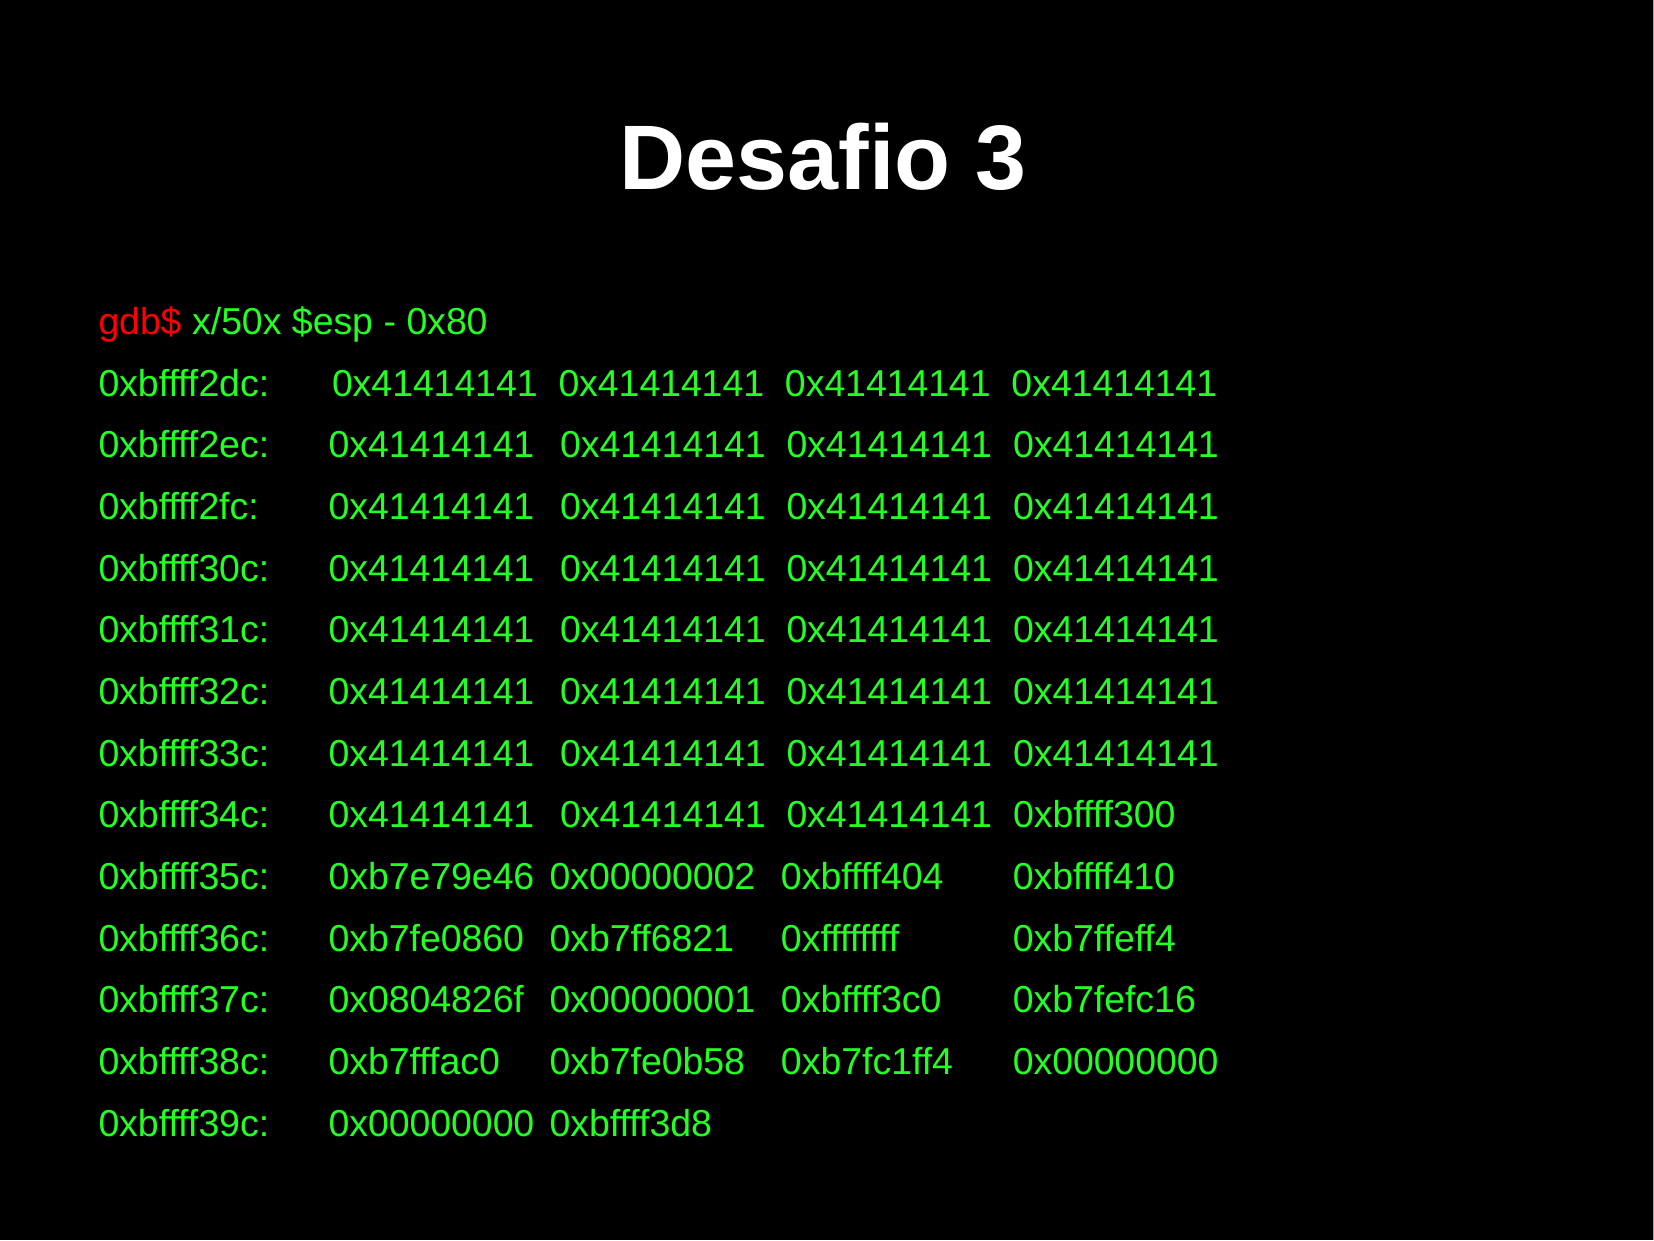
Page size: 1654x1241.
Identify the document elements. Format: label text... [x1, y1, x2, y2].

list gdb$ x/50x $esp - 0x80 0xbffff2dc: 0x41414141 0x41414141 0x41414141 0x41414141 0xbffff2ec: 0x41414141 0x41414141 0x41414141 0x41414141 0xbffff2fc: 0x41414141 0x41414141 0x41414141 0x41414141 0xbffff30c: 0x41414141 0x41414141 0x41414141 0x41414141 0xbffff31c: 0x41414141 0x41414141 0x41414141 0x41414141 0xbffff32c: 0x41414141 0x41414141 0x41414141 0x41414141 0xbffff33c: 0x41414141 0x41414141 0x41414141 0x41414141 0xbffff34c: 0x41414141 0x41414141 0x41414141 0xbffff300 0xbffff35c: 0xb7e79e46 0x00000002 0xbffff404 0xbffff410 0xbffff36c: 0xb7fe0860 0xb7ff6821 0xffffffff 0xb7ffeff4 0xbffff37c: 0x0804826f 0x00000001 0xbffff3c0 0xb7fefc16 0xbffff38c: 0xb7fffac0 0xb7fe0b58 0xb7fc1ff4 0x00000000 0xbffff39c: 0x00000000 0xbffff3d8 [82, 289, 1565, 1241]
title Desafio 3 [82, 23, 1565, 283]
